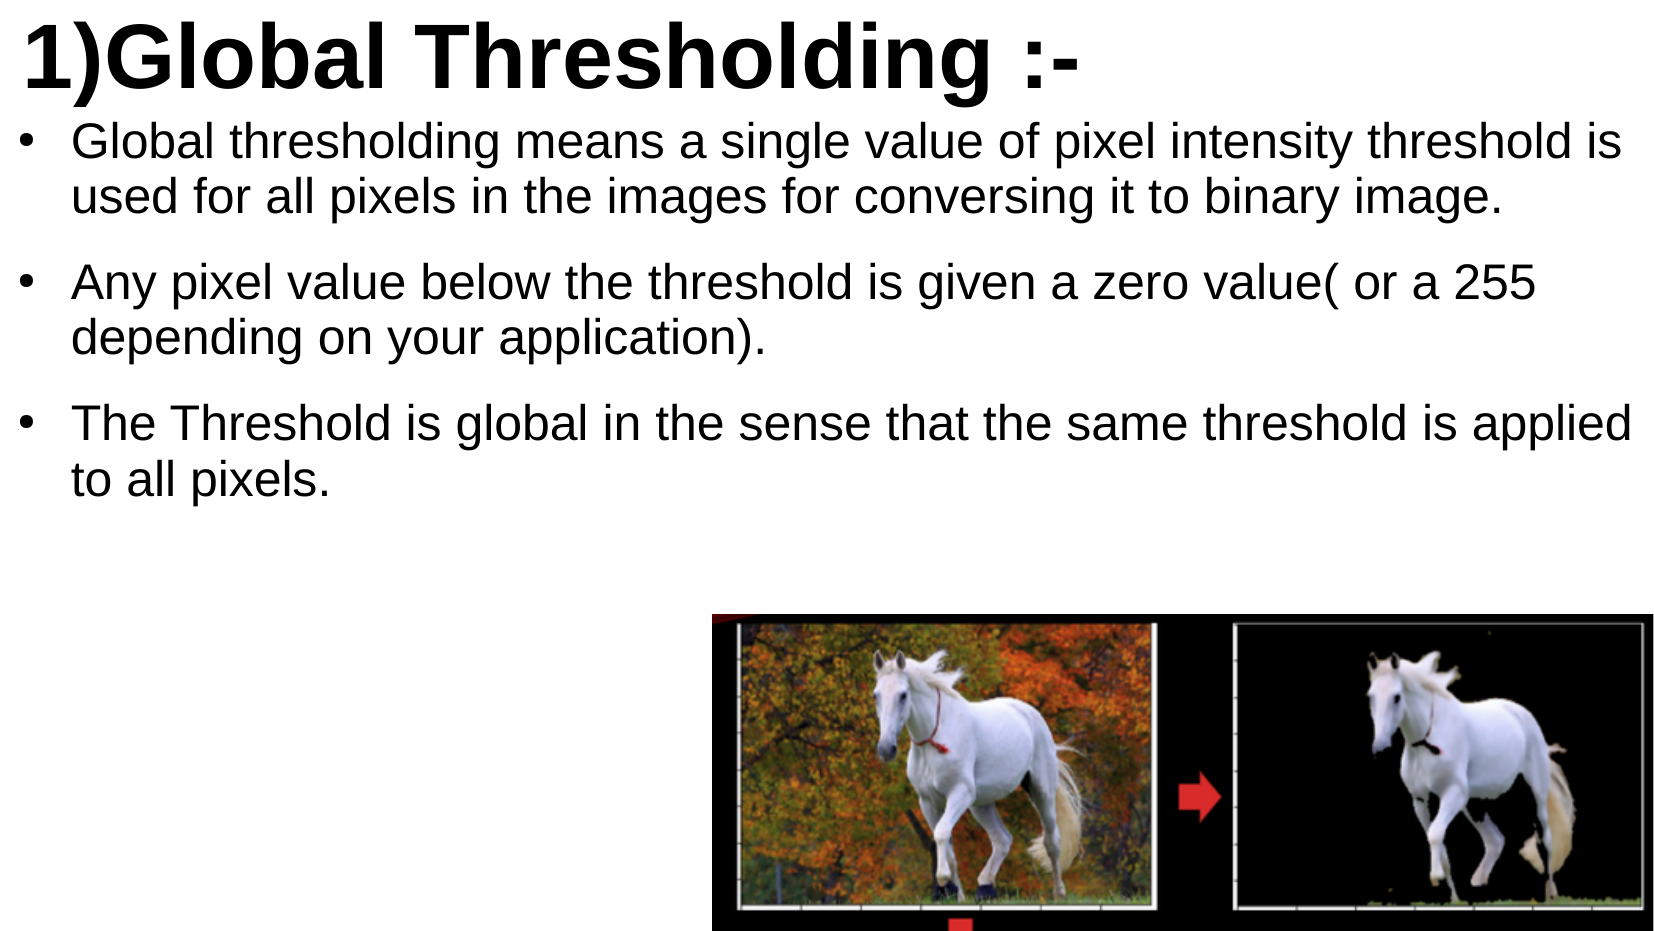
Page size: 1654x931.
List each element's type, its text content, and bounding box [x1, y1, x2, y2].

list Global thresholding means a single value of pixel intensity threshold is used for all pixels in the images for conversing it to binary image. Any pixel value below the threshold is given a zero value( or a 255 depending on your application). The Threshold is global in the sense that the same threshold is applied to all pixels. [0, 112, 1651, 601]
picture [712, 614, 1654, 931]
title Global Thresholding :- [0, 0, 1088, 112]
